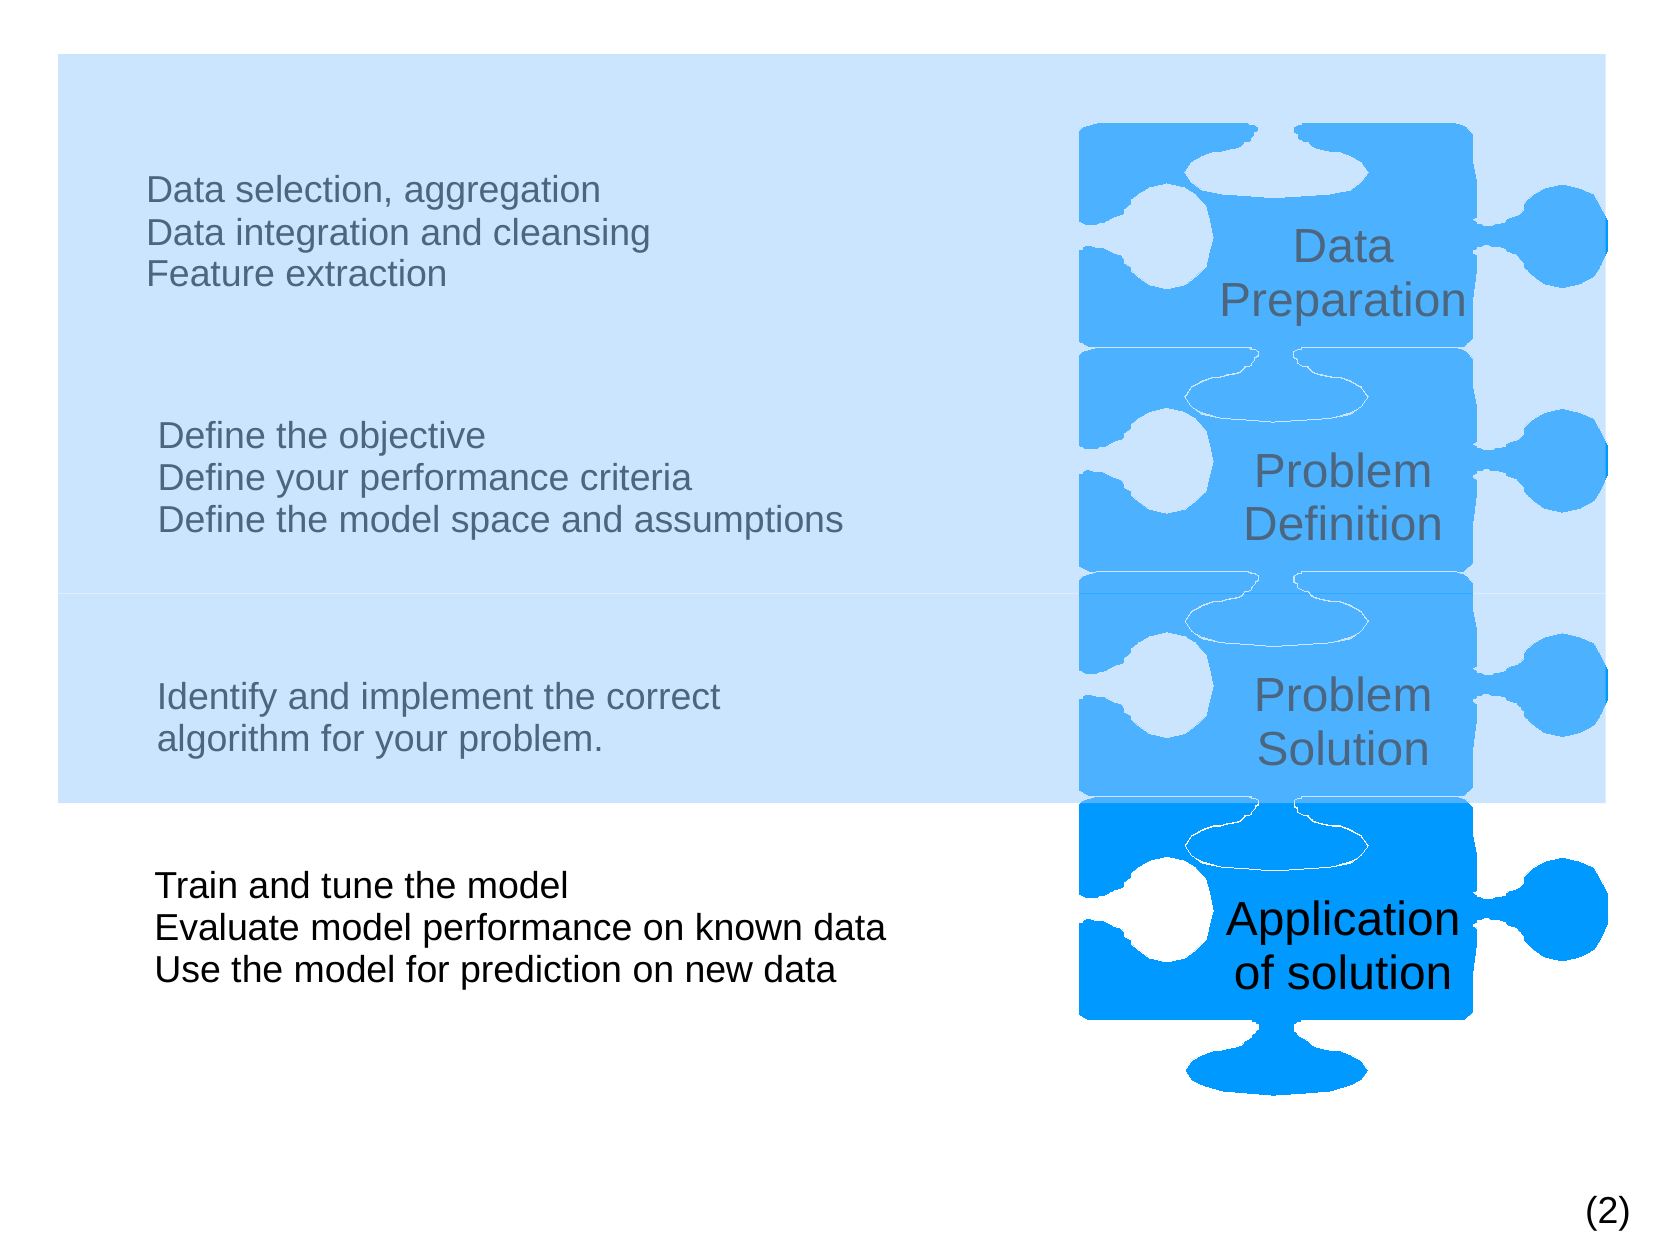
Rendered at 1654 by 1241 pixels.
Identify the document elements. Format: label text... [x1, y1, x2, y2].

text_box [58, 54, 1606, 804]
text_box Train and tune the model Evaluate model performance on known data Use the model for prediction on new data [139, 857, 901, 998]
text_box (2) [1570, 1182, 1646, 1239]
text_box Application of solution [1078, 804, 1609, 1097]
text_box Problem Solution [1186, 804, 1367, 870]
